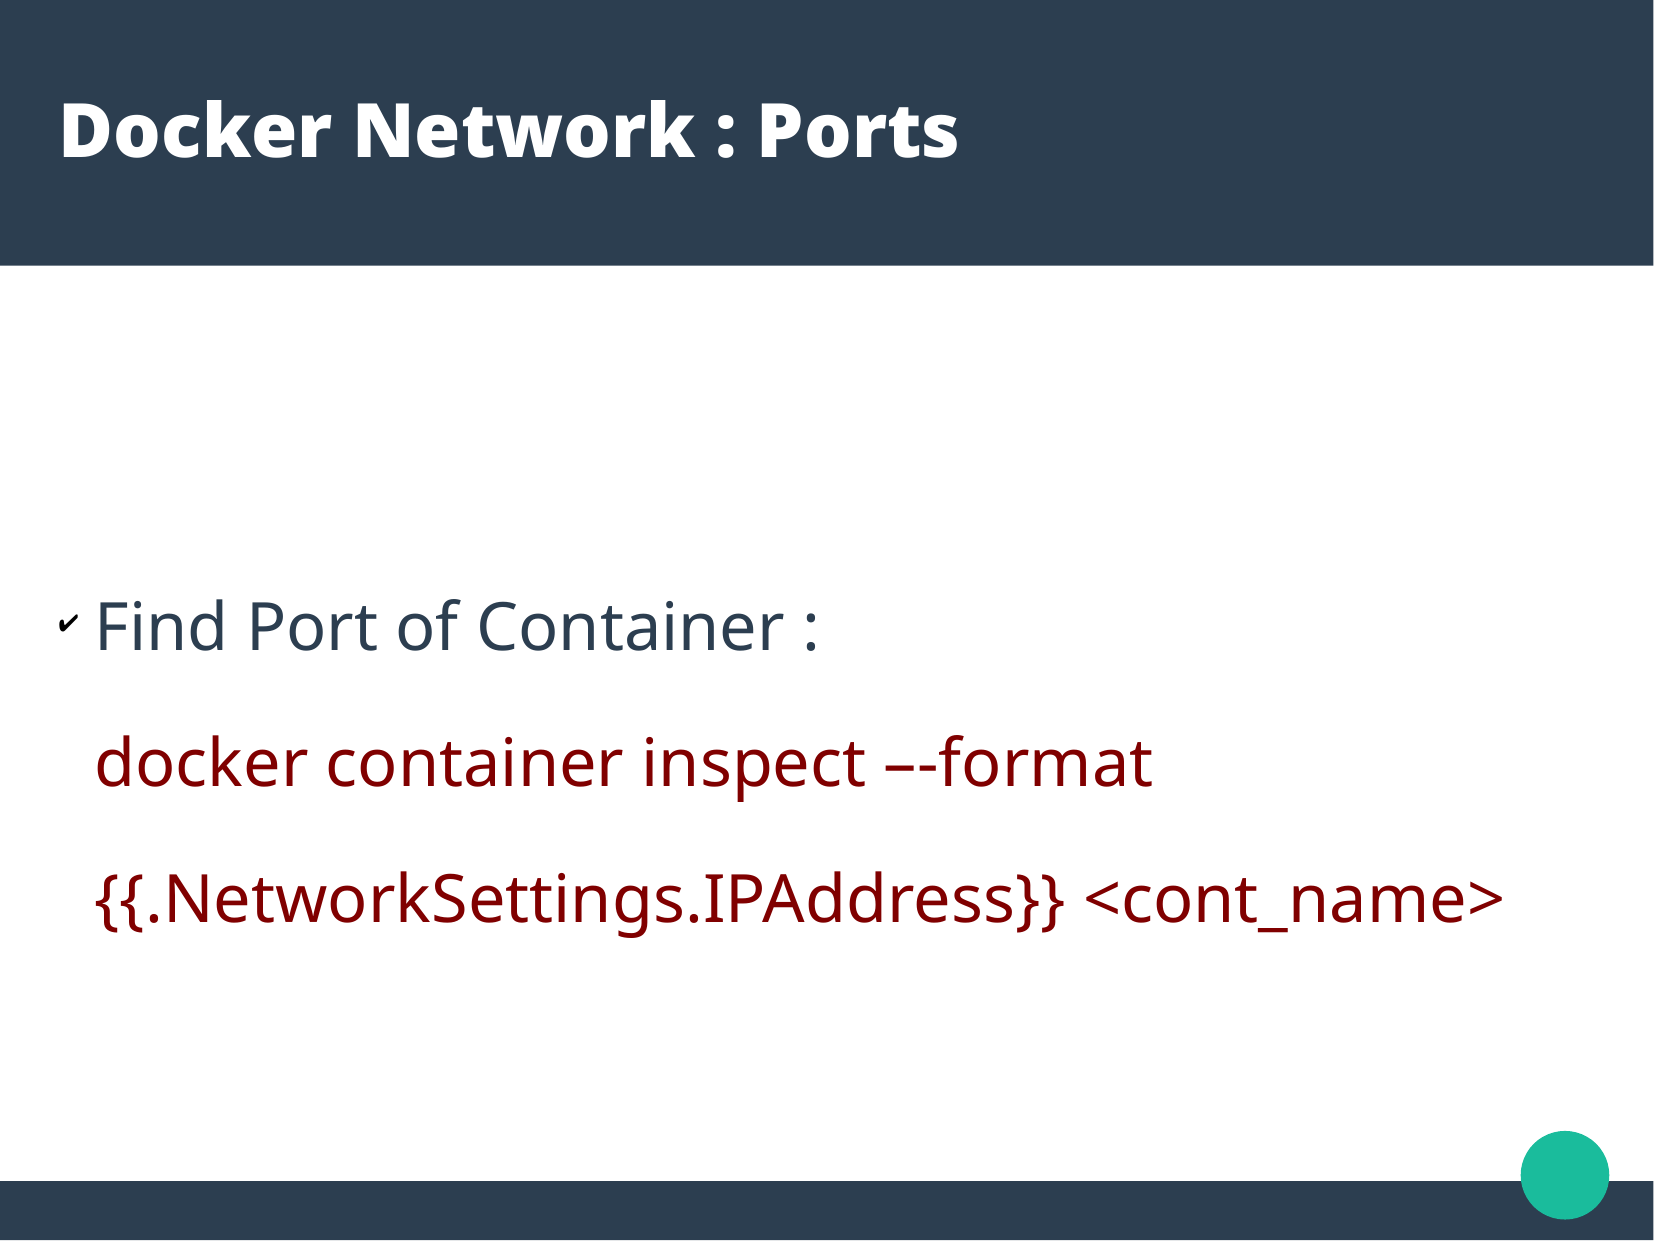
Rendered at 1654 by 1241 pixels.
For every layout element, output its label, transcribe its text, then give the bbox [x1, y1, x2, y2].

title Docker Network : Ports [59, 40, 1595, 216]
subtitle Find Port of Container : docker container inspect –-format {{.NetworkSettings.IPAddress}} <cont_name> [59, 291, 1595, 1186]
